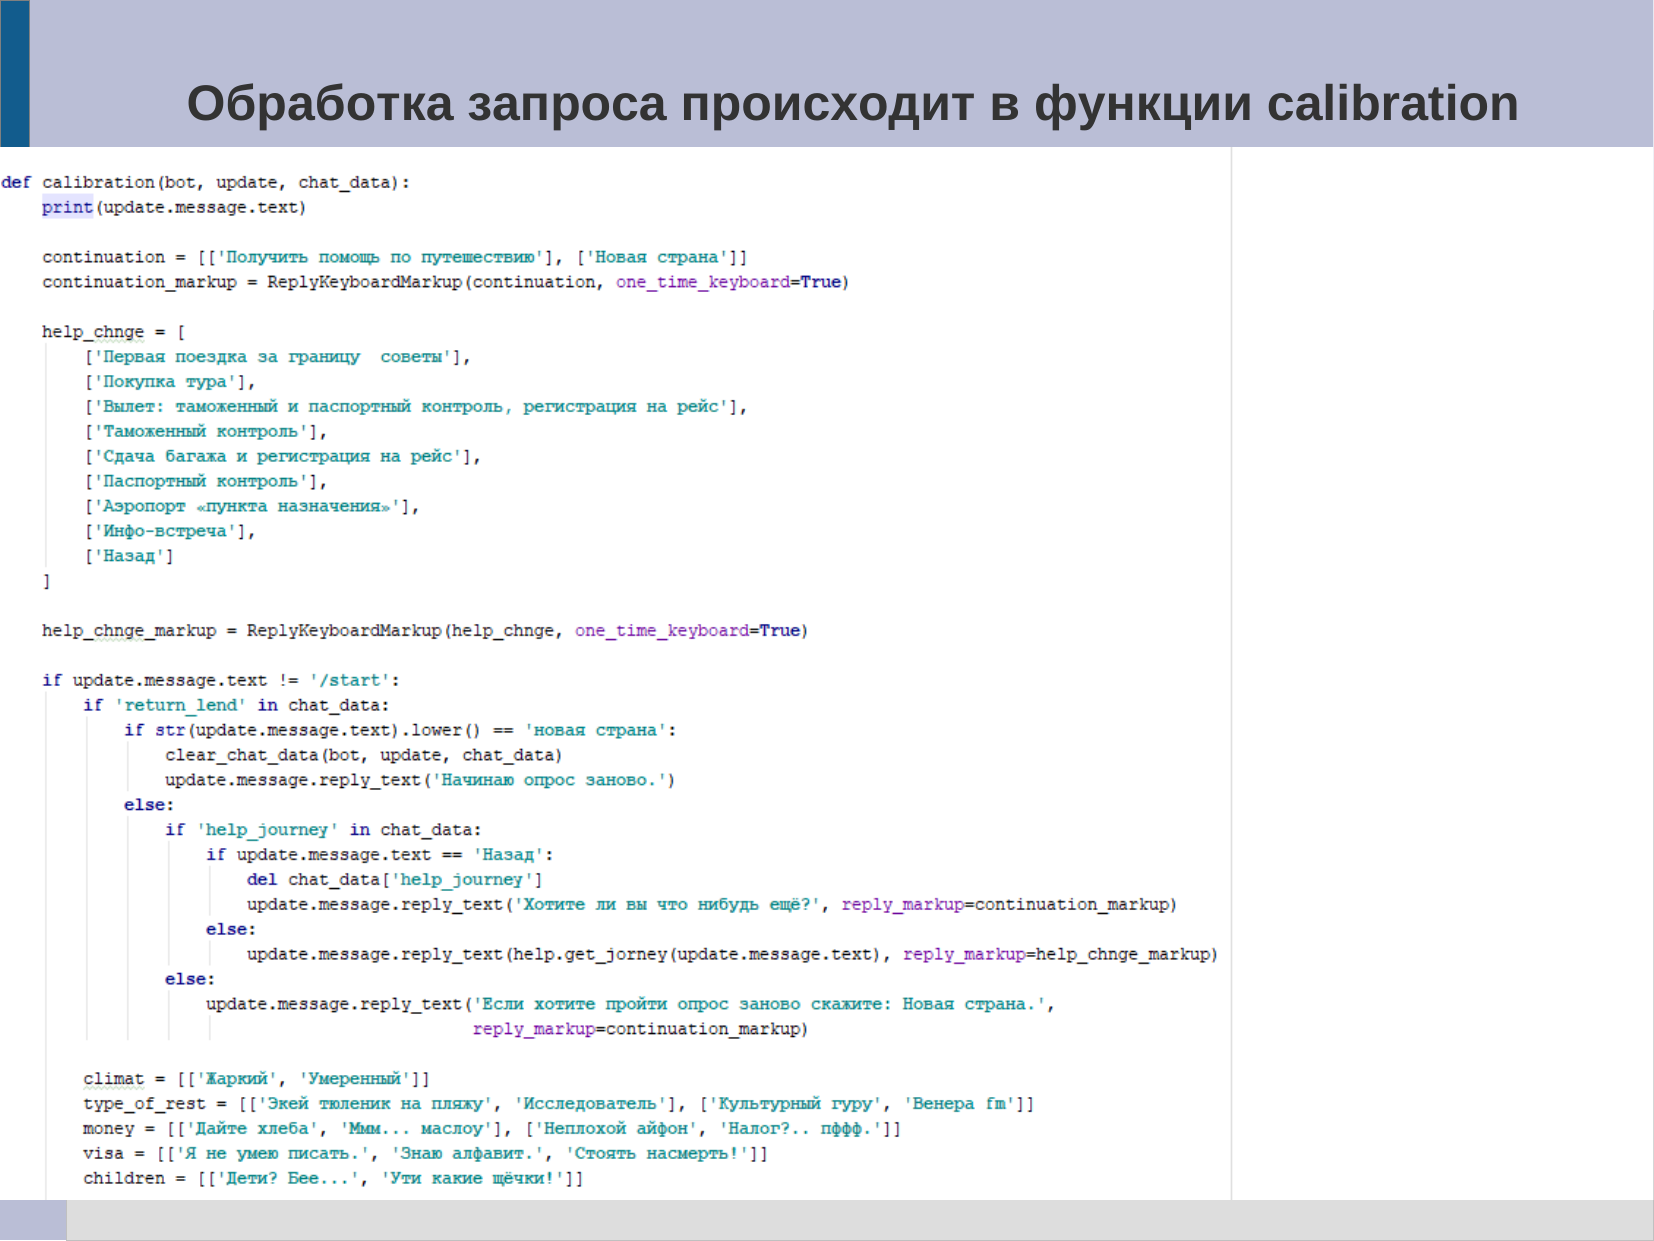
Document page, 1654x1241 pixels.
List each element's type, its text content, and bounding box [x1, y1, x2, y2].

picture [0, 147, 1654, 1200]
title Обработка запроса происходит в функции calibration [147, 0, 1560, 147]
